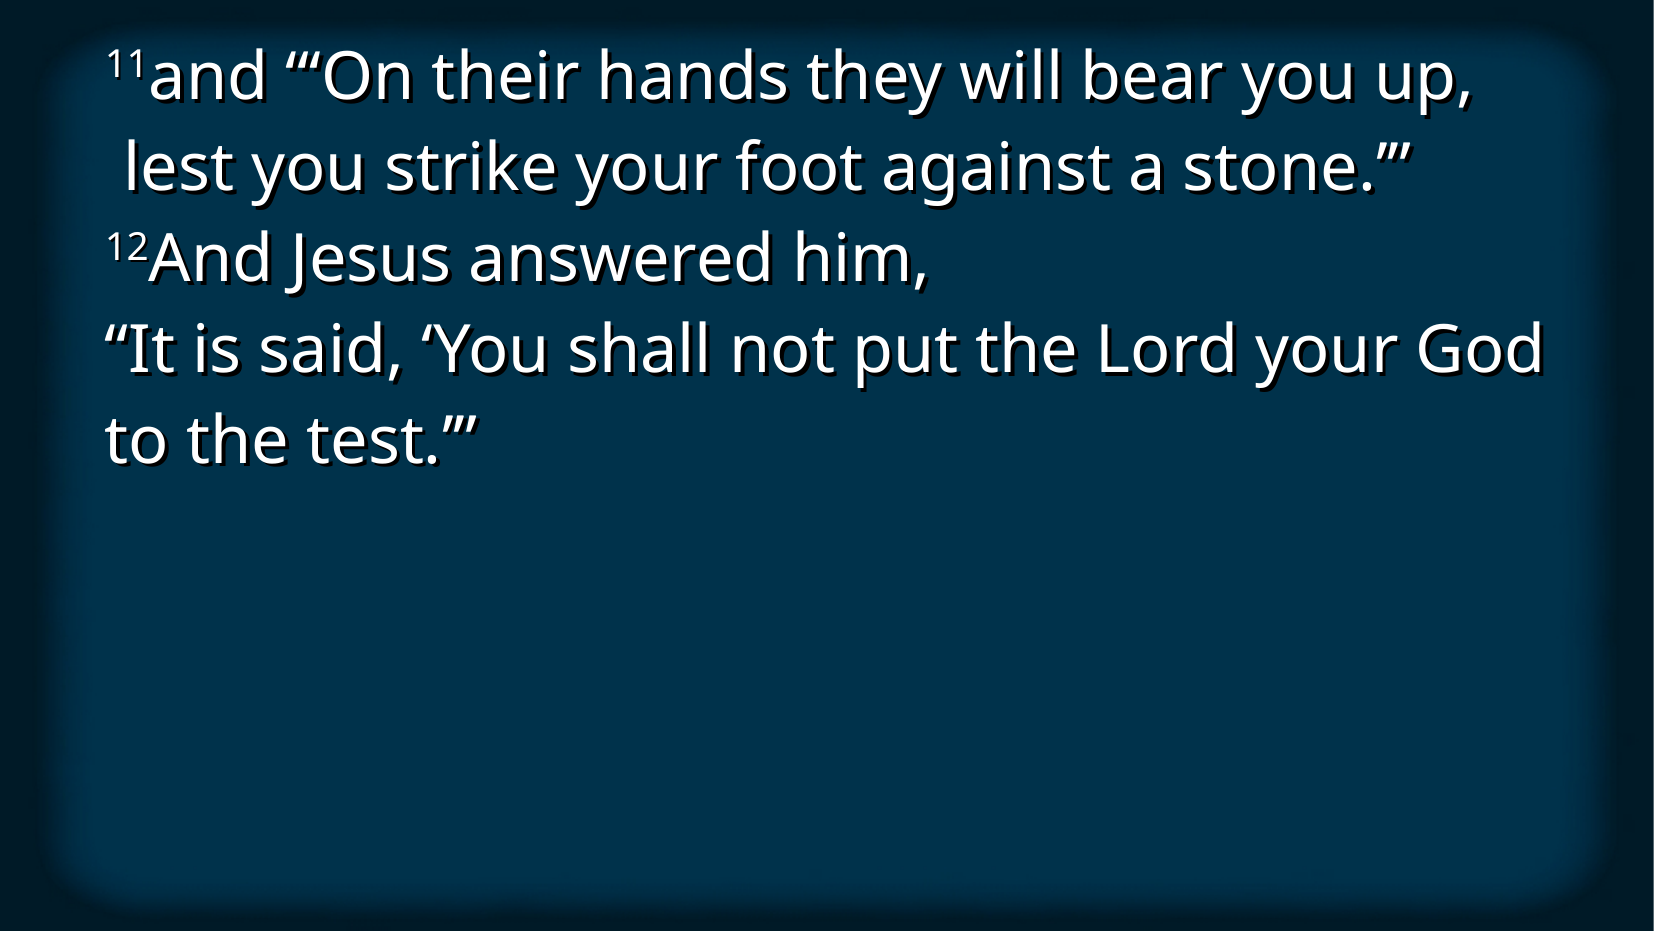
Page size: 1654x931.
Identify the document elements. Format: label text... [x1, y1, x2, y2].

picture [0, 0, 1654, 931]
text_box 11and “‘On their hands they will bear you up, lest you strike your foot against a stone.’” 12And Jesus answered him, “It is said, ‘You shall not put the Lord your God to the test.’” [90, 21, 1591, 481]
